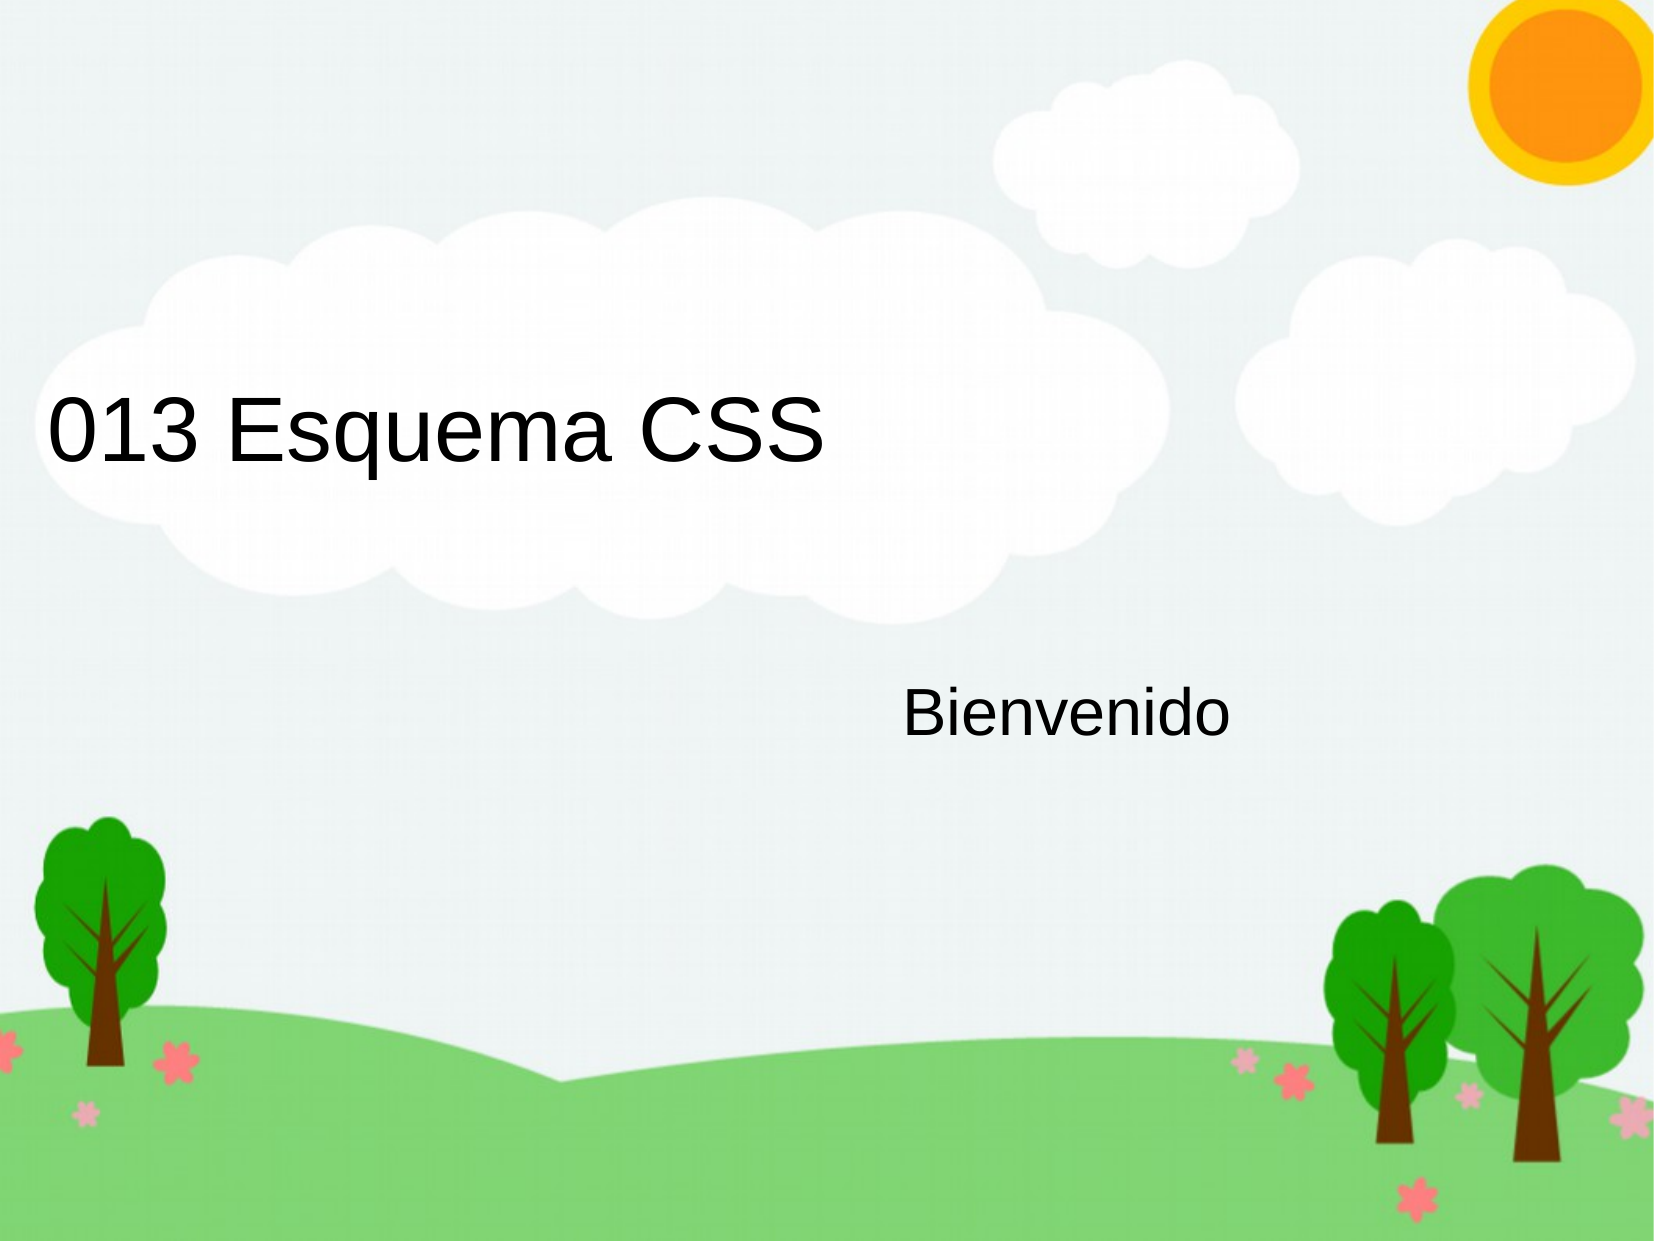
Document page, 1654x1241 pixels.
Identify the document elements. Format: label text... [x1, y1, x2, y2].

subtitle Bienvenido [661, 632, 1512, 792]
picture [0, 0, 1654, 1241]
title 013 Esquema CSS [47, 283, 1512, 577]
